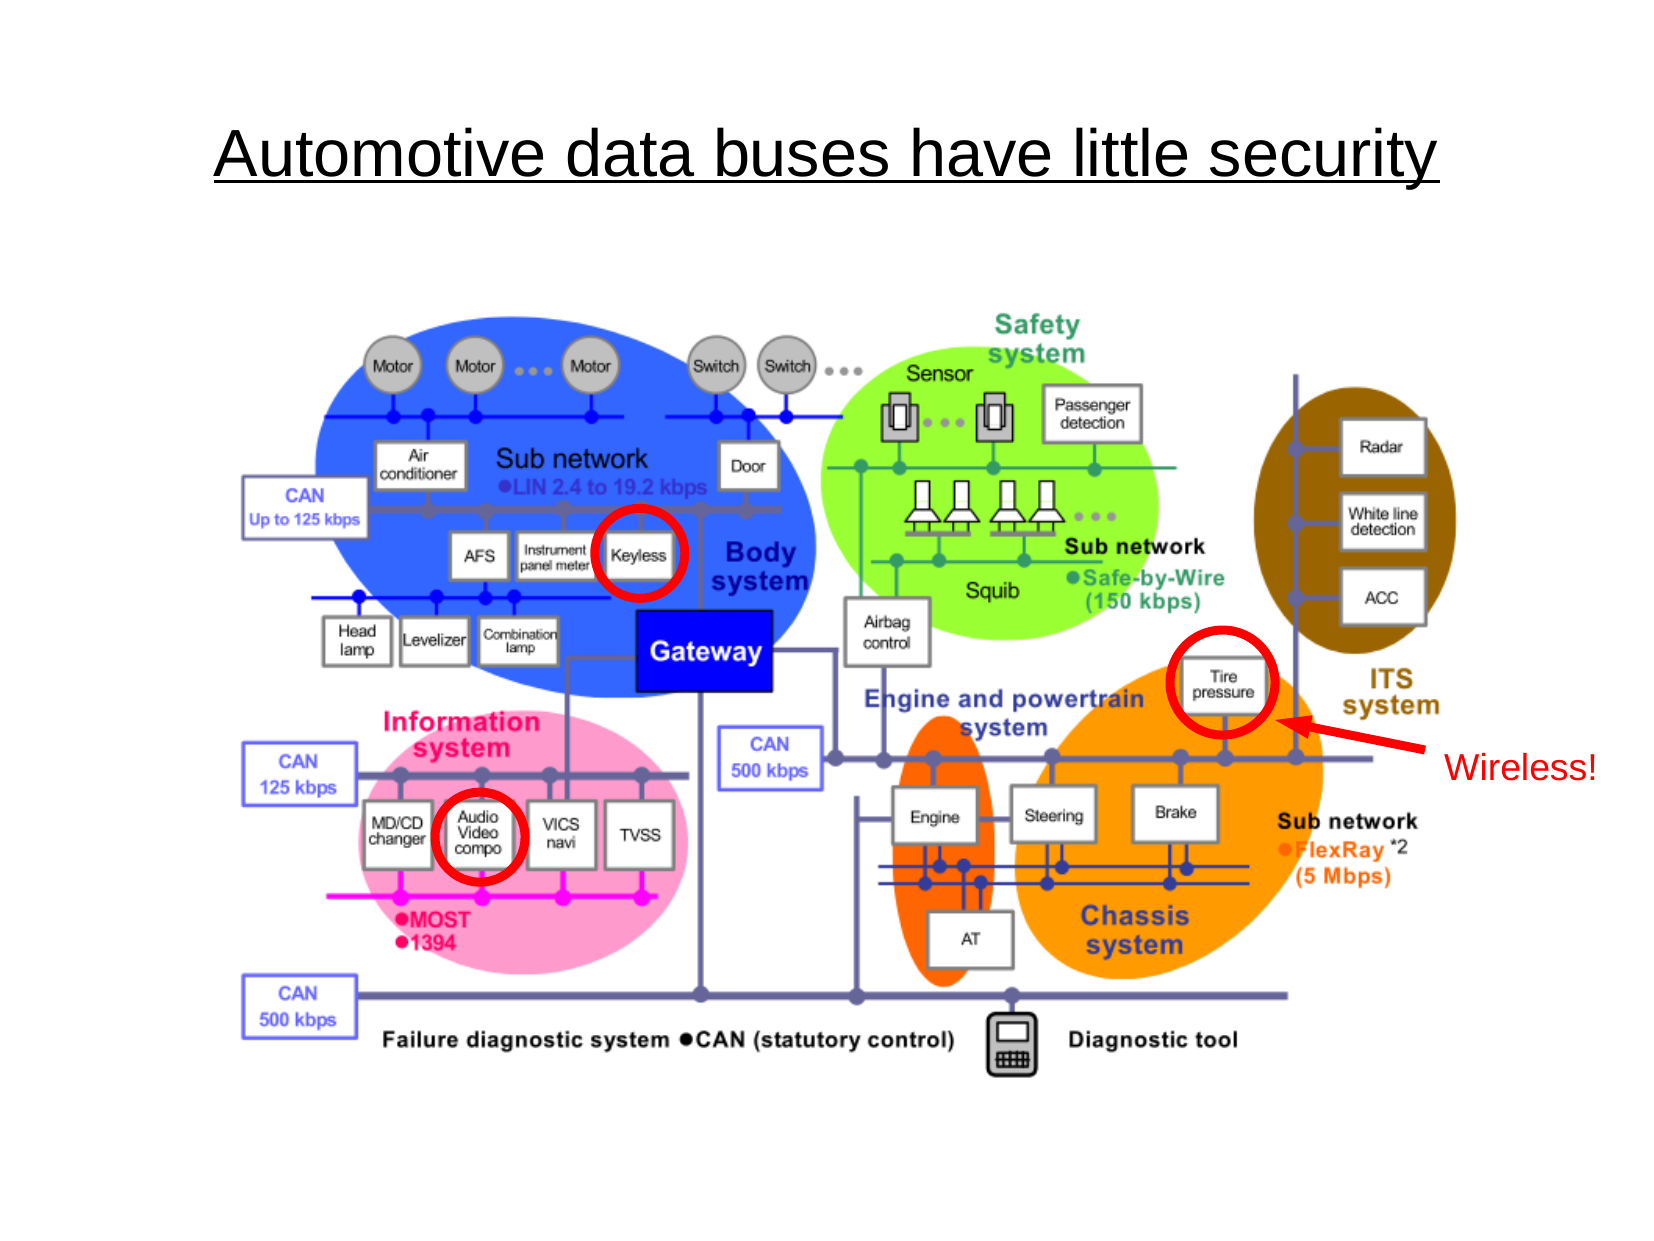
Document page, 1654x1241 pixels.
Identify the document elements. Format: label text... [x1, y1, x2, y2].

picture [210, 268, 1481, 1096]
title Automotive data buses have little security [82, 49, 1571, 257]
text_box Wireless! [1425, 735, 1617, 801]
